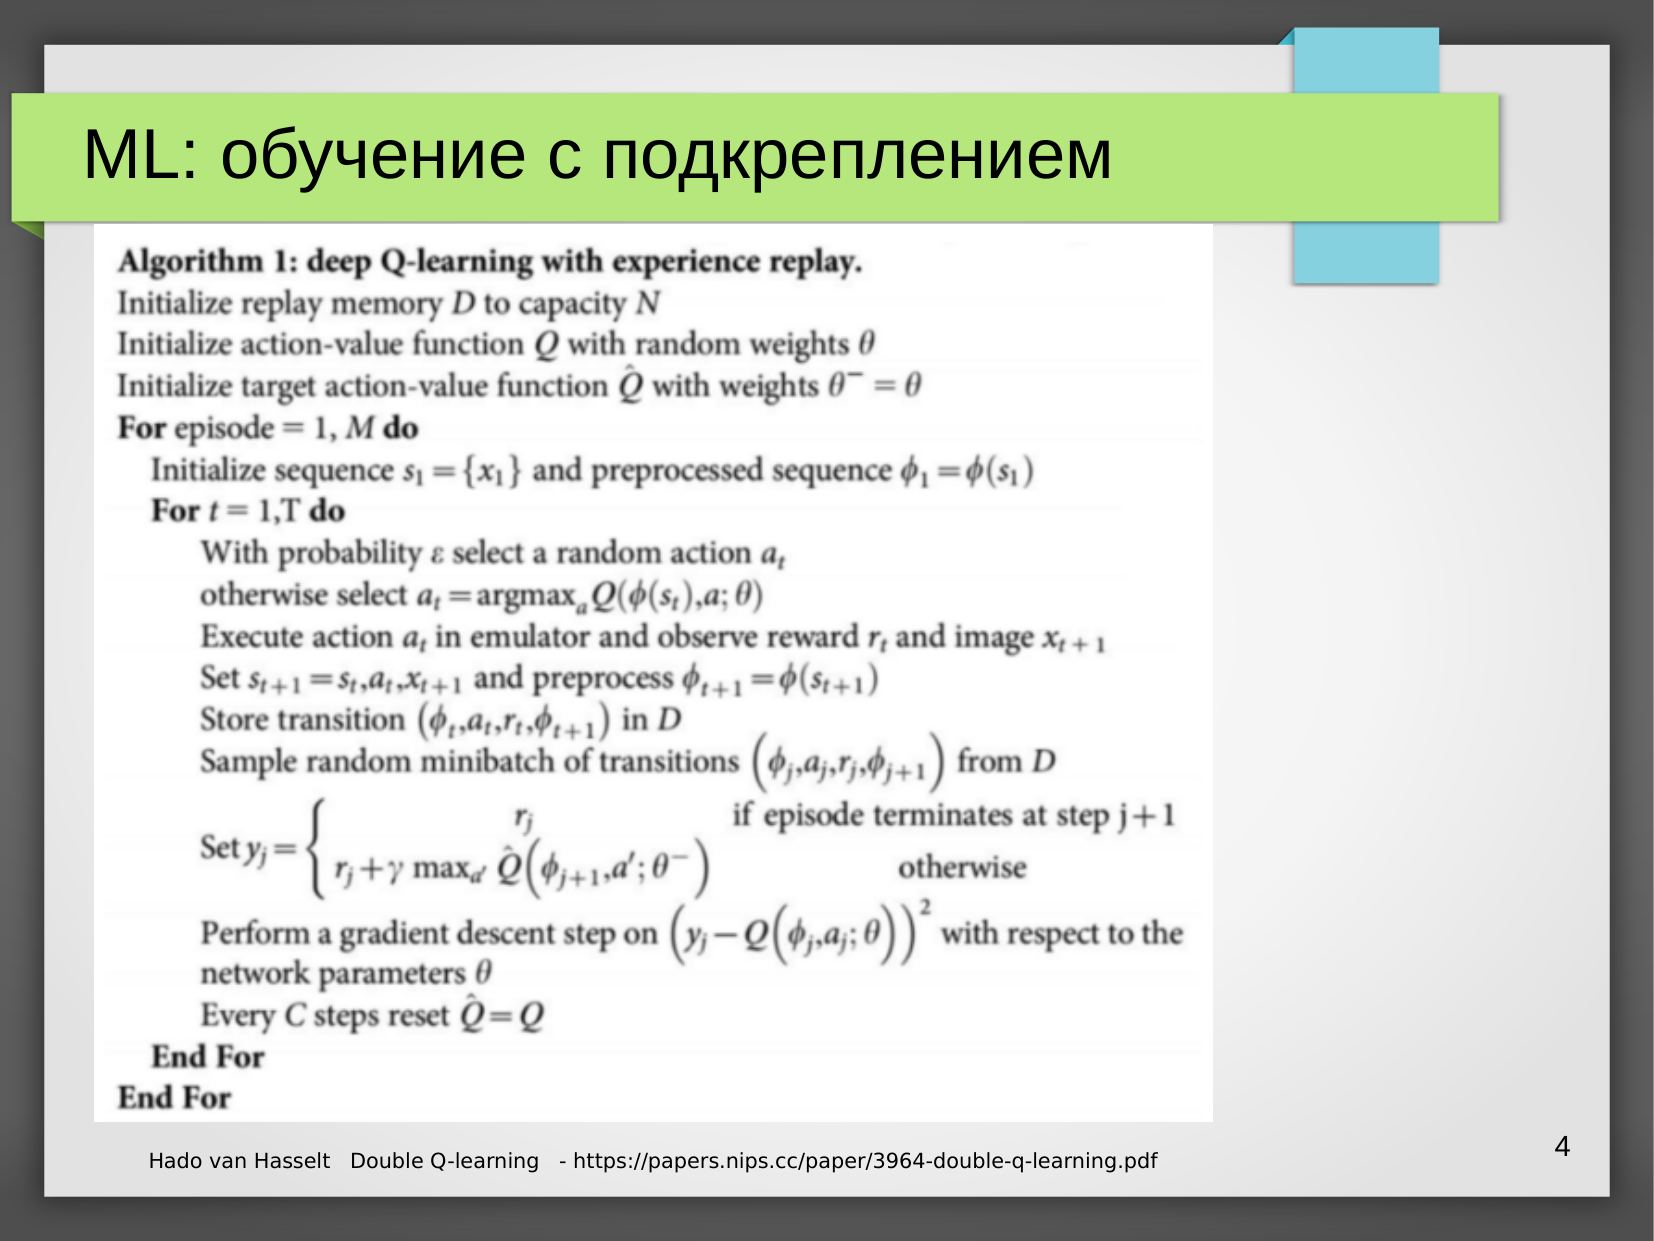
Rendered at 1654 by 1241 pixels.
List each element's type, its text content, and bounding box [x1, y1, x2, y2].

title ML: обучение с подкреплением [82, 94, 1264, 213]
text_box Hado van Hasselt Double Q-learning - https://papers.nips.cc/paper/3964-double-q-learning.pdf [133, 1142, 1217, 1182]
picture [0, 0, 1654, 1241]
